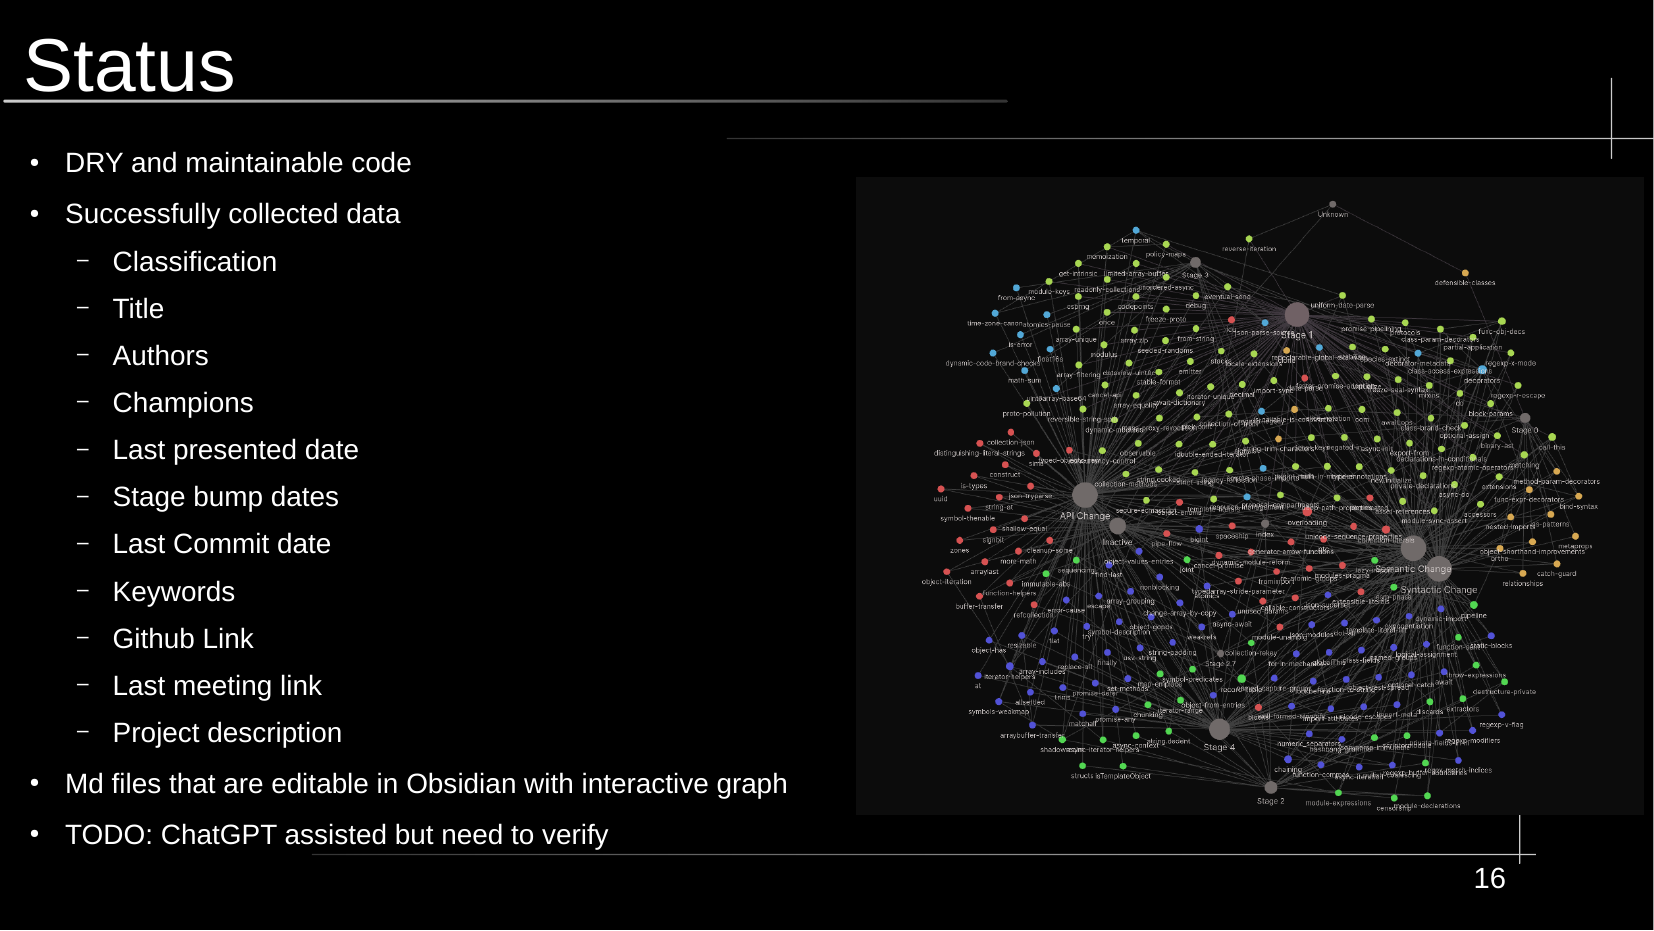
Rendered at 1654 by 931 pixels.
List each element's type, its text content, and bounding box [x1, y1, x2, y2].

picture [856, 177, 1644, 815]
list DRY and maintainable code Successfully collected data Classification Title Authors Champions Last presented date Stage bump dates Last Commit date Keywords Github Link Last meeting link Project description Md files that are editable in Obsidian with interactive graph TODO: ChatGPT assisted but need to verify [17, 147, 1506, 857]
title Status [23, 11, 1589, 119]
